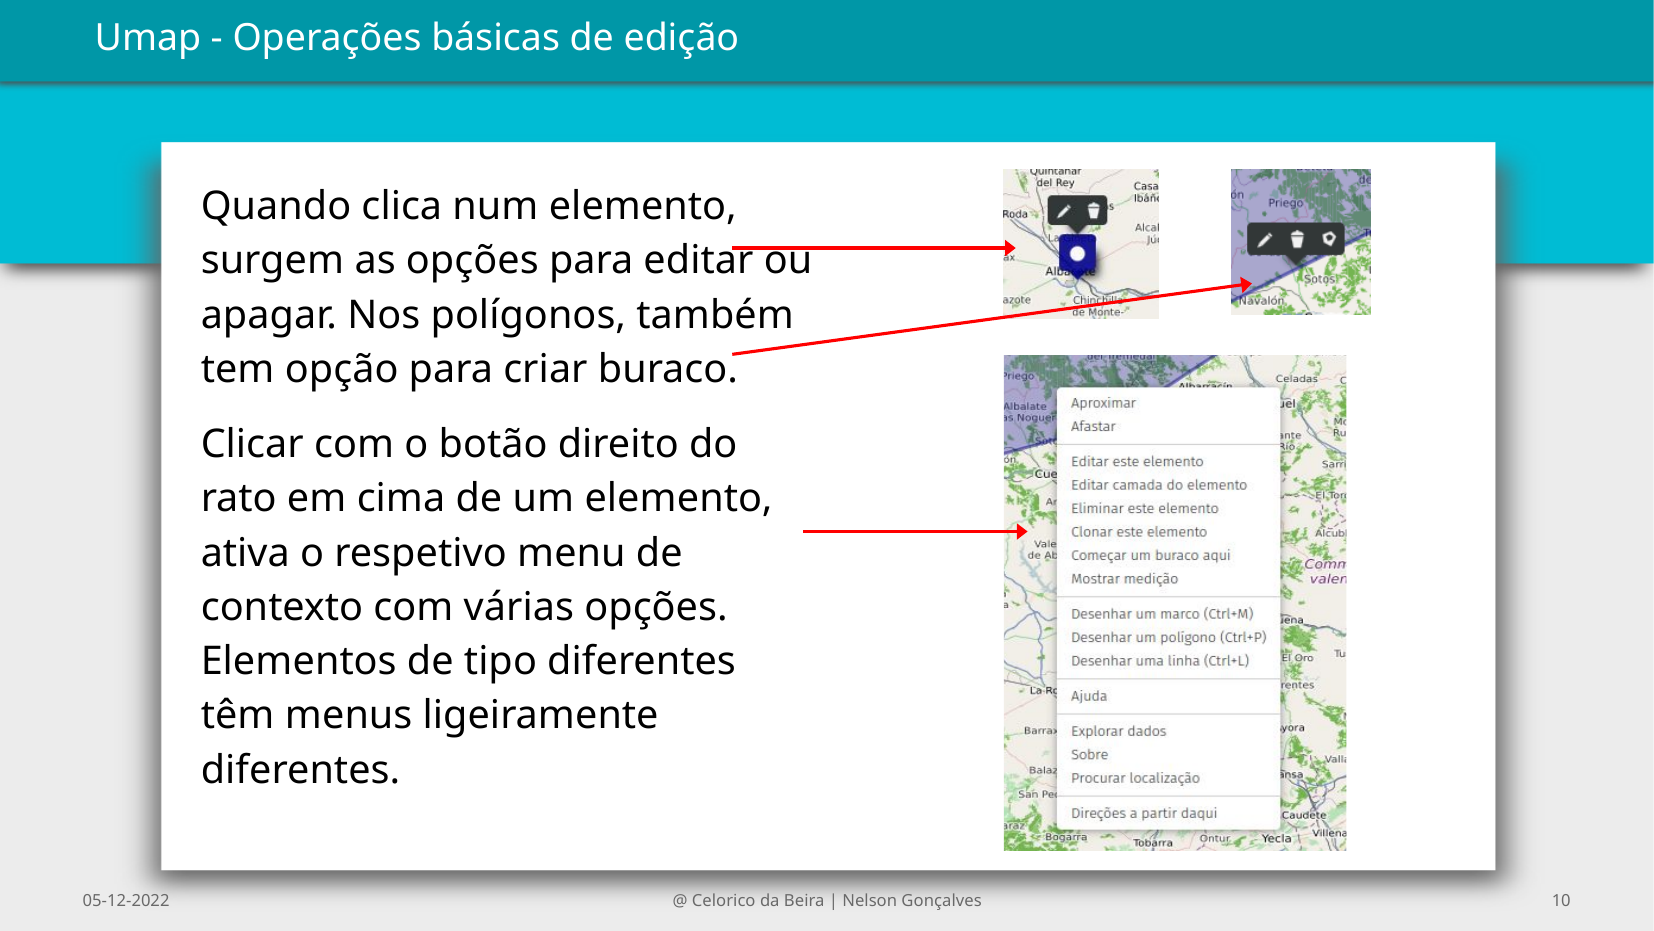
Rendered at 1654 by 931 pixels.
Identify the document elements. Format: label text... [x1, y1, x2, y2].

list Quando clica num elemento, surgem as opções para editar ou apagar. Nos polígonos, também tem opção para criar buraco. Clicar com o botão direito do rato em cima de um elemento, ativa o respetivo menu de contexto com várias opções. Elementos de tipo diferentes têm menus ligeiramente diferentes. [200, 177, 818, 827]
picture [0, 0, 1654, 931]
title Umap - Operações básicas de edição [94, 10, 1583, 63]
